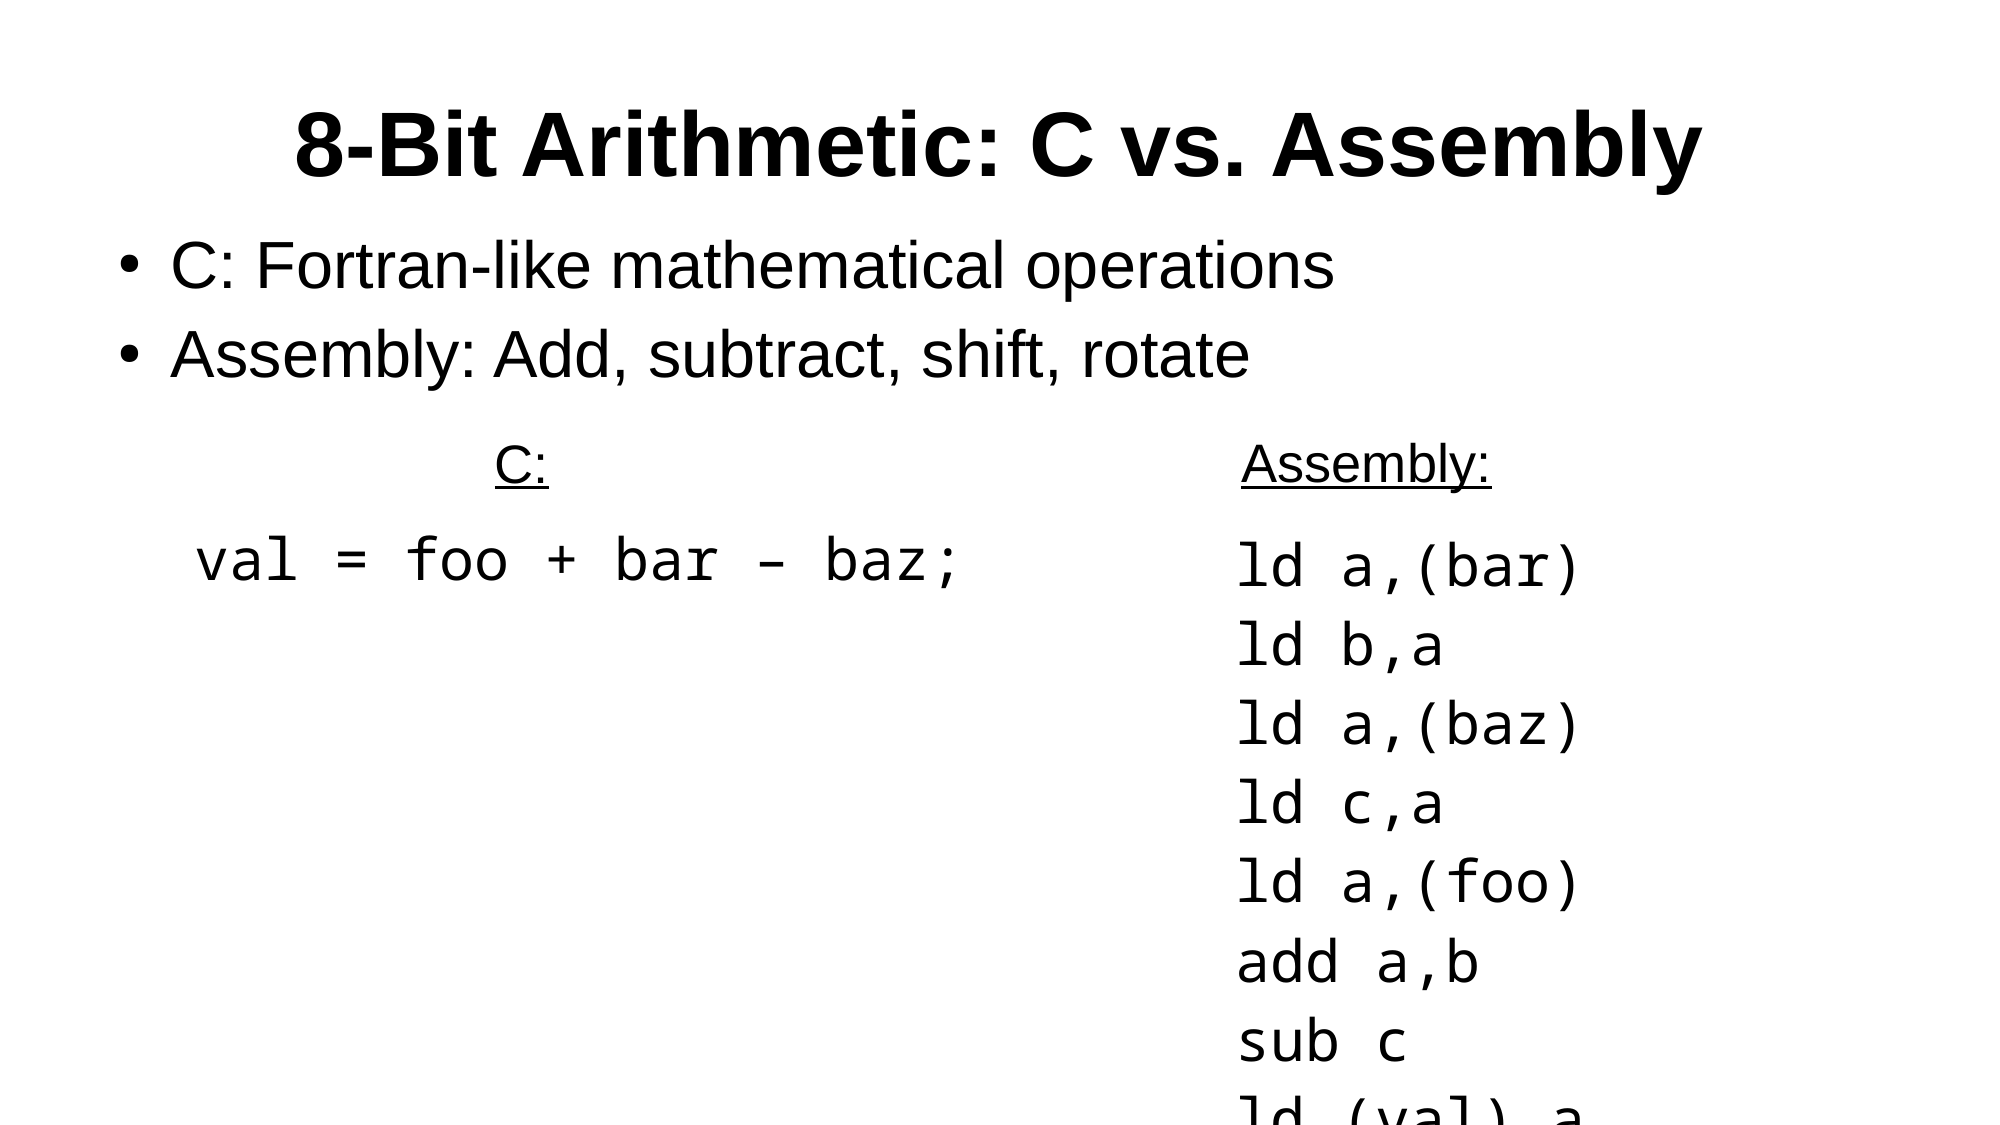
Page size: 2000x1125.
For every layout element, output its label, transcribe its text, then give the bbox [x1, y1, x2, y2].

text_box C: [480, 427, 761, 503]
text_box ld a,(bar) ld b,a ld a,(baz) ld c,a ld a,(foo) add a,b sub c ld (val),a [1115, 516, 1672, 1081]
text_box Assembly: [1226, 426, 1507, 502]
list C: Fortran-like mathematical operations Assembly: Add, subtract, shift, rotate [99, 227, 1900, 1011]
text_box val = foo + bar – baz; [180, 510, 980, 892]
title 8-Bit Arithmetic: C vs. Assembly [137, 36, 1862, 227]
